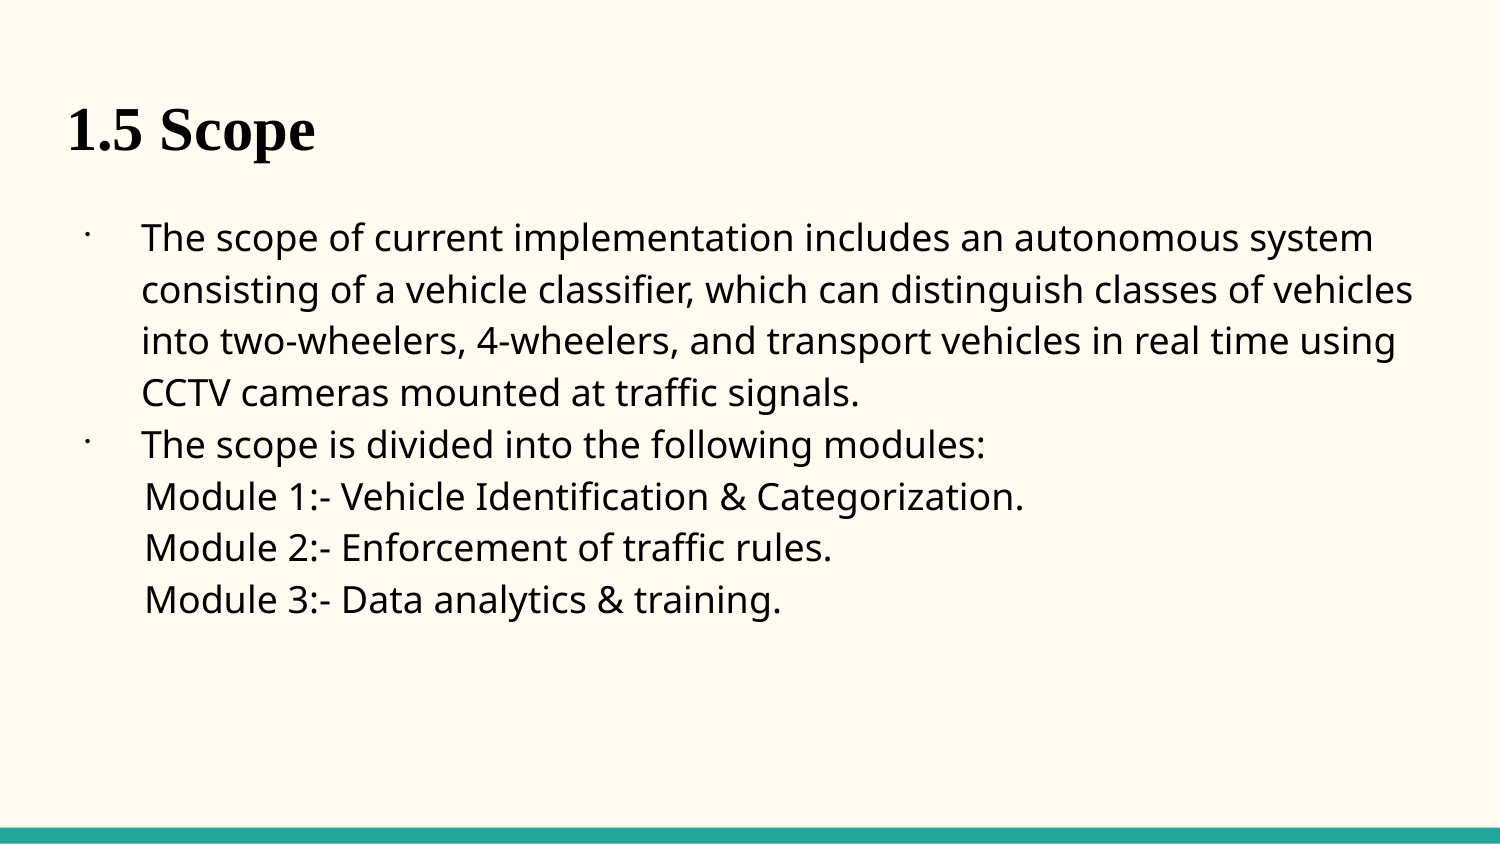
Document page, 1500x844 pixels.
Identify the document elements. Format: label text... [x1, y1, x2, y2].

list The scope of current implementation includes an autonomous system consisting of a vehicle classifier, which can distinguish classes of vehicles into two-wheelers, 4-wheelers, and transport vehicles in real time using CCTV cameras mounted at traffic signals. The scope is divided into the following modules: Module 1:- Vehicle Identification & Categorization. Module 2:- Enforcement of traffic rules. Module 3:- Data analytics & training. [51, 192, 1449, 750]
title 1.5 Scope [51, 72, 1449, 174]
